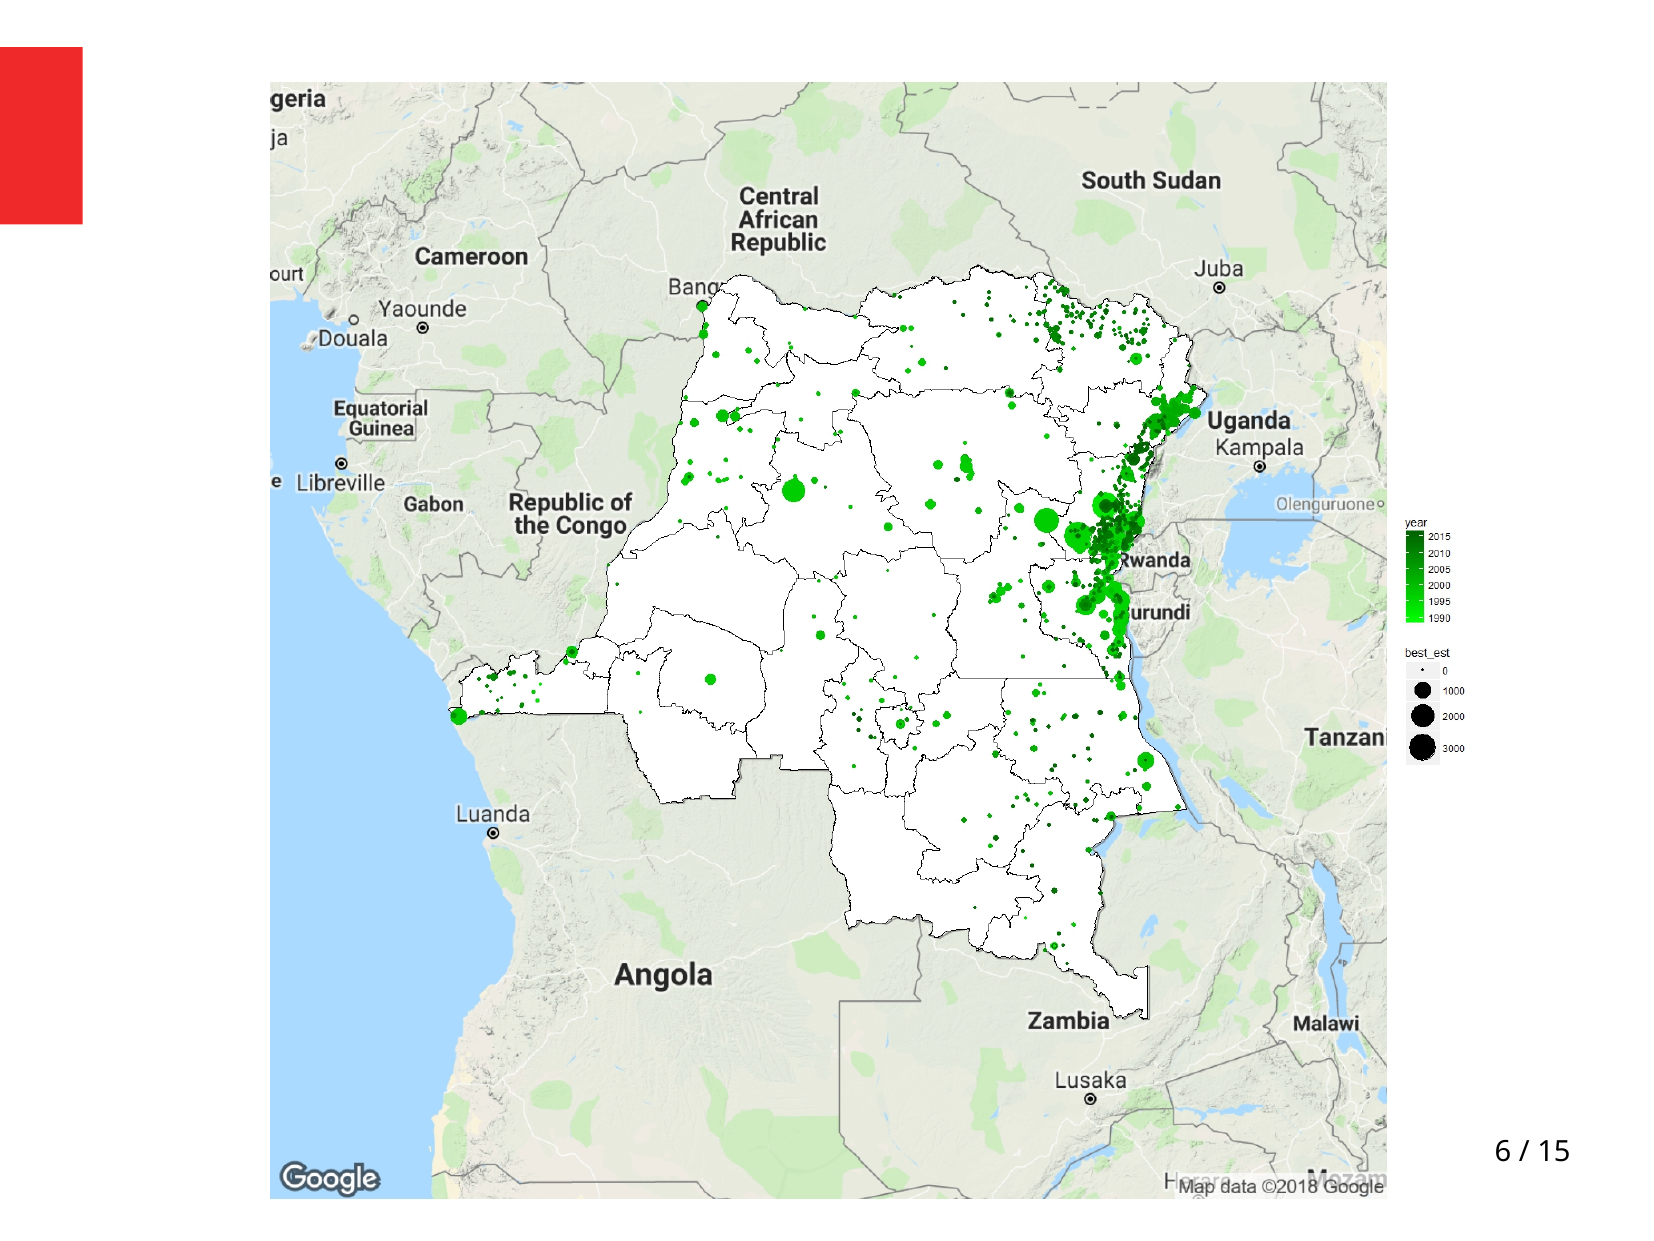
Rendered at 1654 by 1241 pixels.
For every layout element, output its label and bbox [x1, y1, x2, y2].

picture [270, 40, 1471, 1241]
